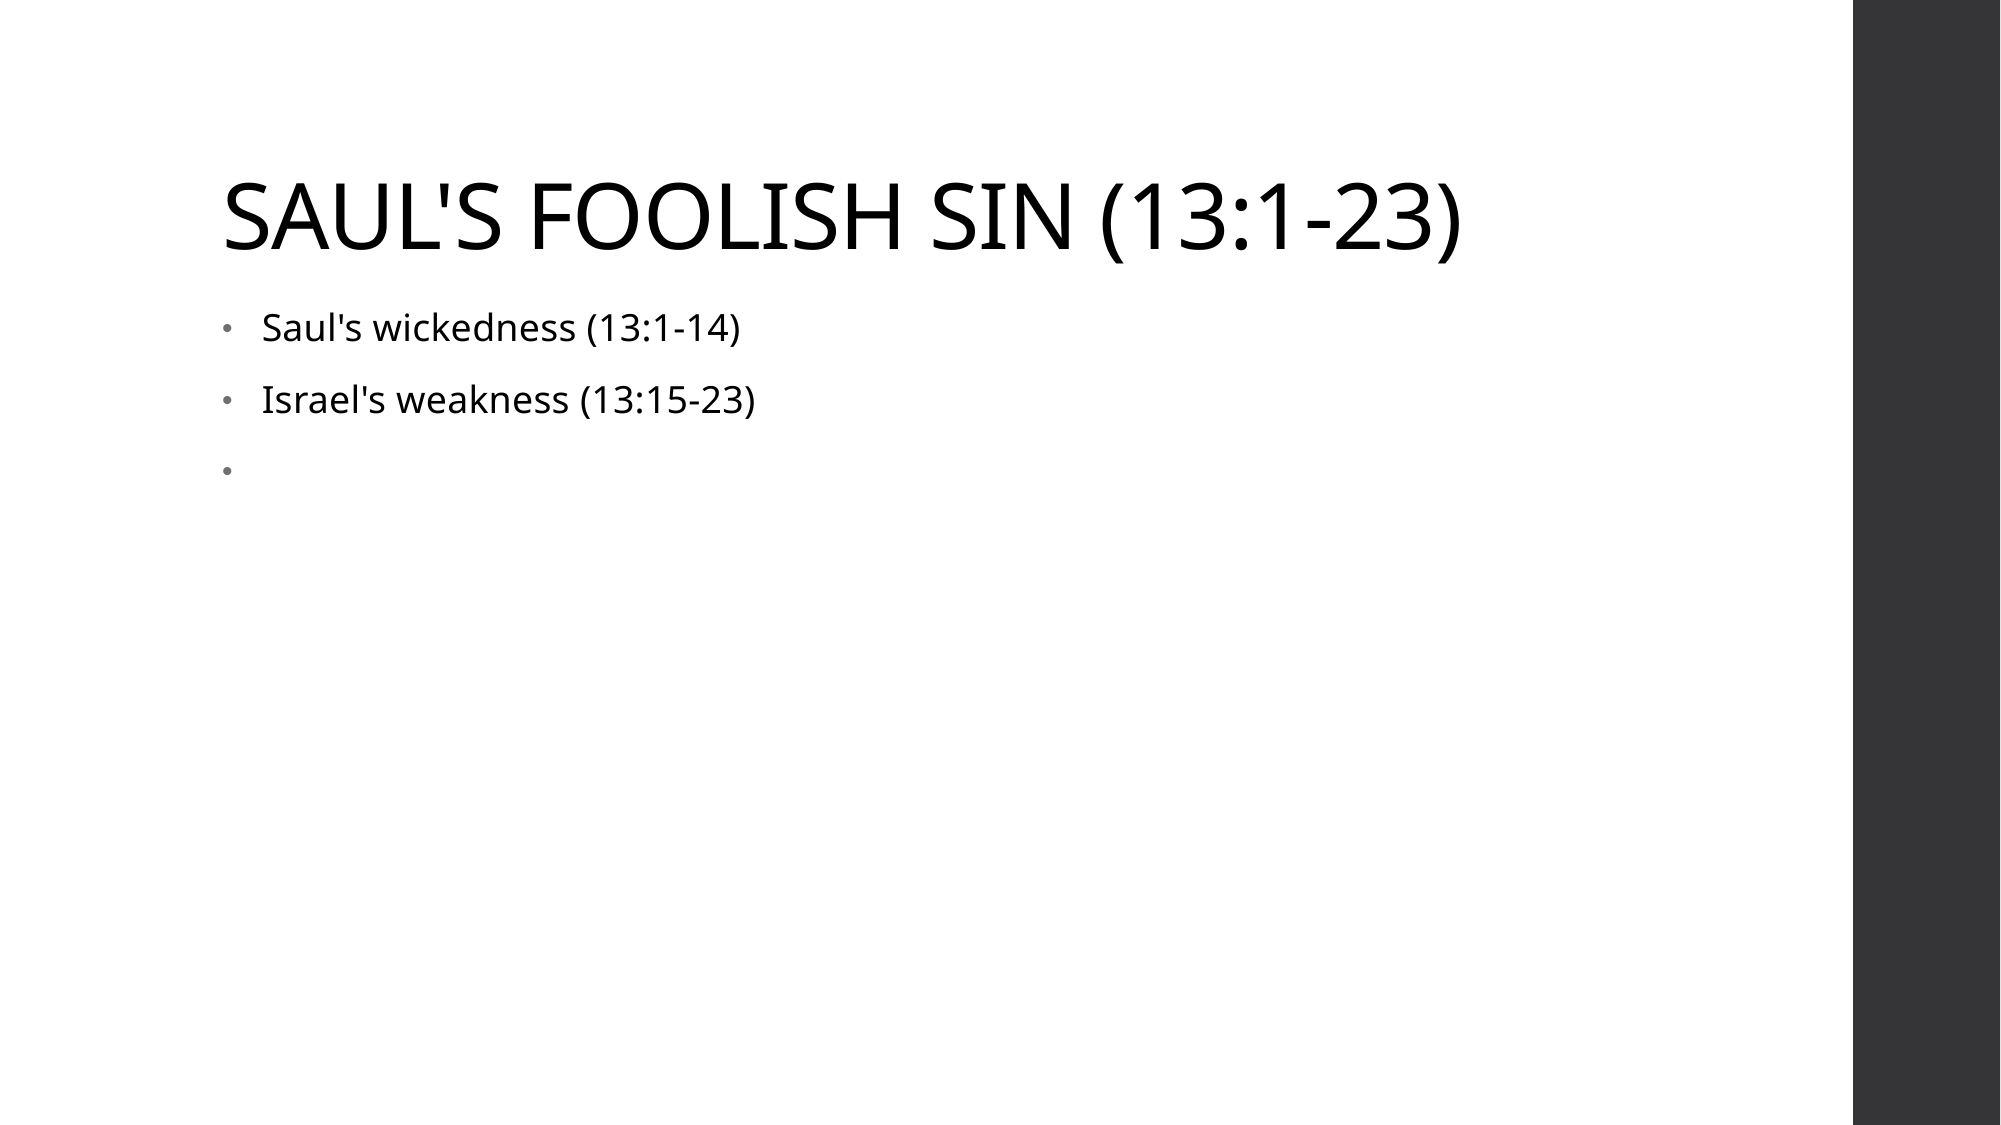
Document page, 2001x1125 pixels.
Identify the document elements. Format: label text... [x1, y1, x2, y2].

title SAUL'S FOOLISH SIN (13:1-23) [206, 60, 1797, 278]
list Saul's wickedness (13:1-14) Israel's weakness (13:15-23) [206, 299, 1617, 1014]
